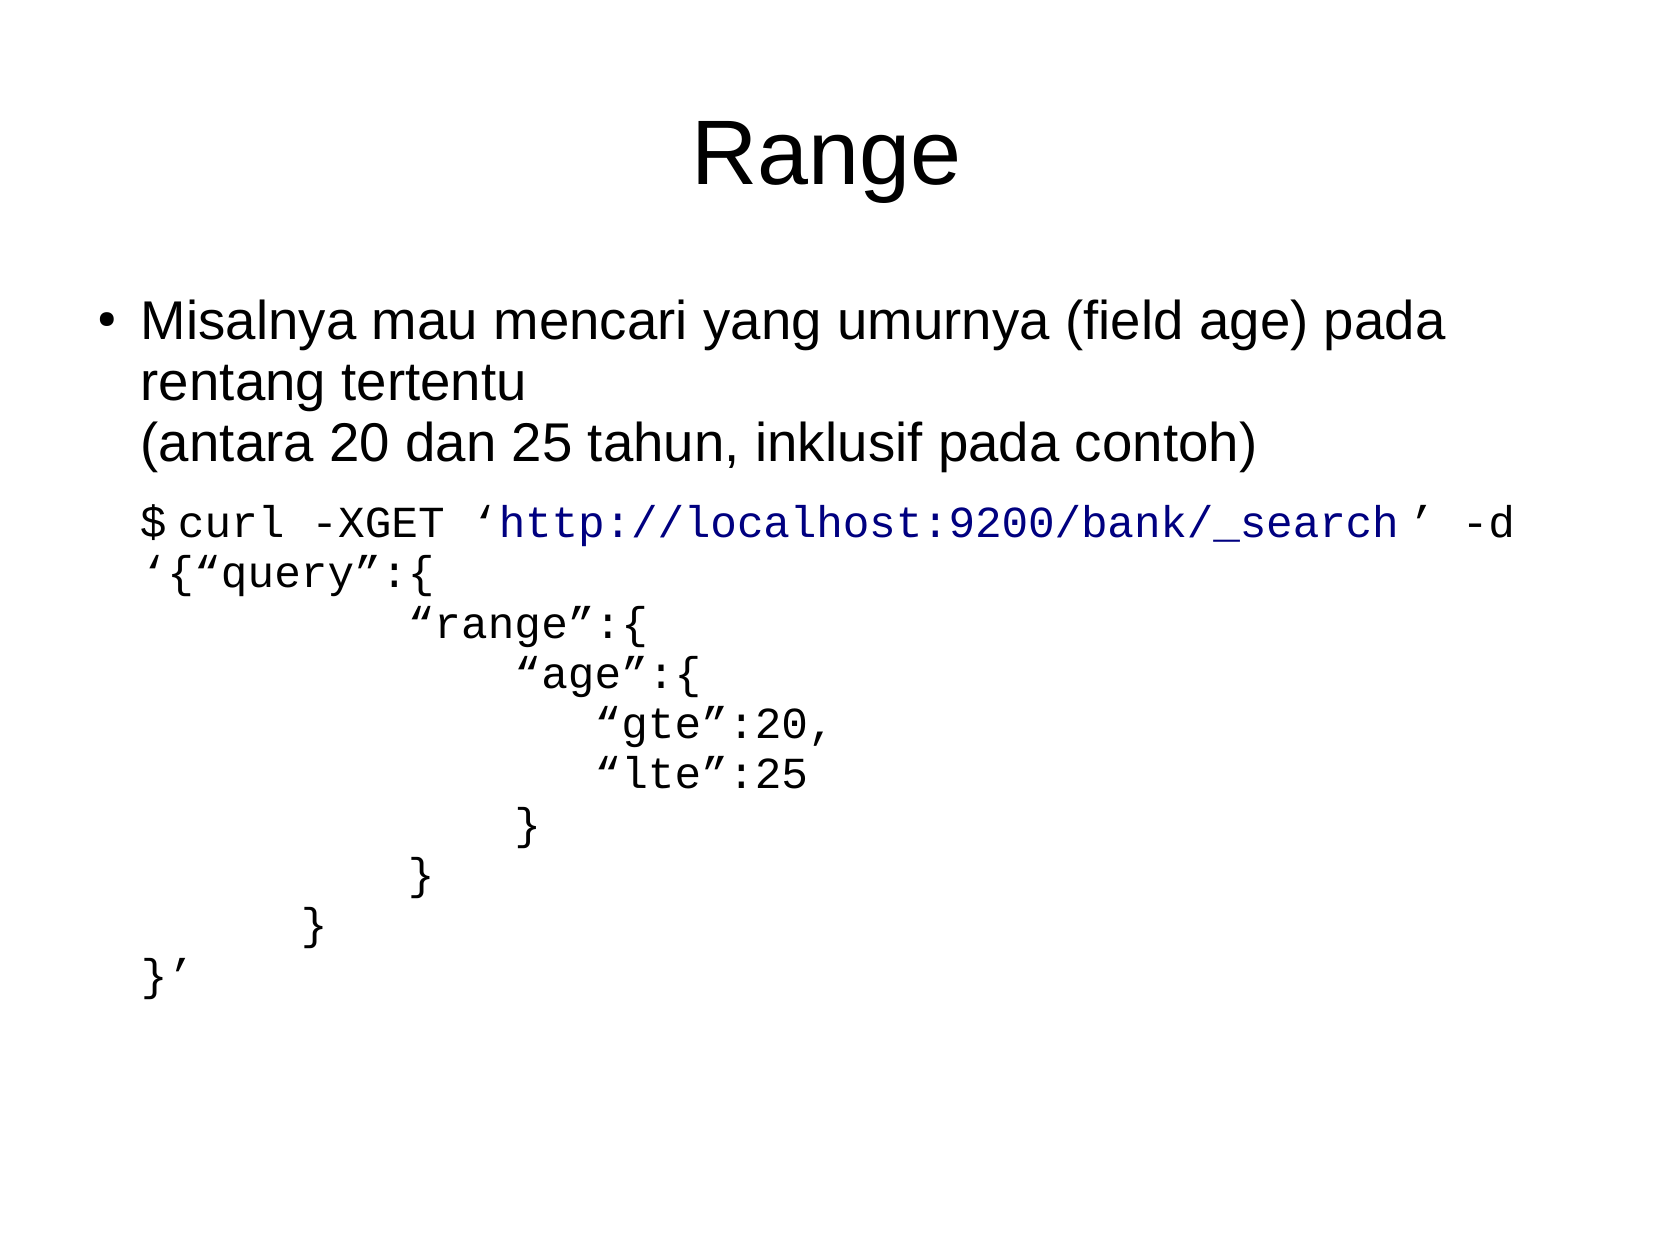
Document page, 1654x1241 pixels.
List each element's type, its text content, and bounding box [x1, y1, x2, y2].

title Range [82, 49, 1571, 257]
list Misalnya mau mencari yang umurnya (field age) pada rentang tertentu (antara 20 dan 25 tahun, inklusif pada contoh) $ curl -XGET ‘http://localhost:9200/bank/_search’ -d ‘{“query”:{ “range”:{ “age”:{ “gte”:20, “lte”:25 } } } }’ [82, 290, 1571, 1010]
